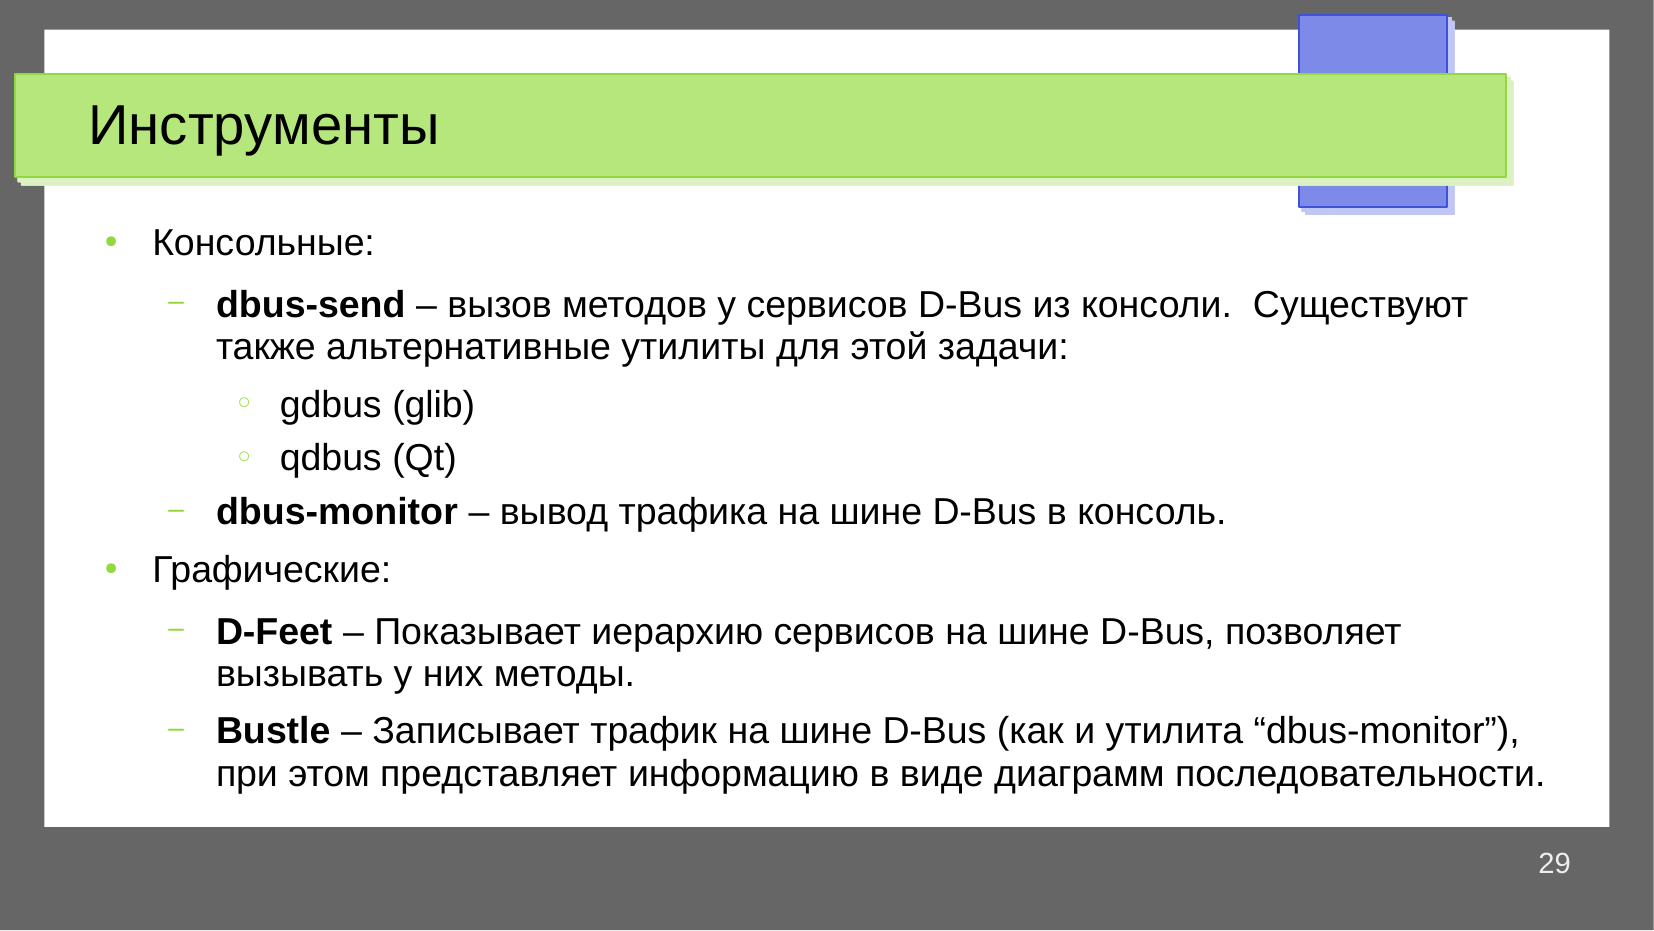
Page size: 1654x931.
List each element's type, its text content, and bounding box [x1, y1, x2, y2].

list Консольные: dbus-send – вызов методов у сервисов D-Bus из консоли. Существуют также альтернативные утилиты для этой задачи: gdbus (glib) qdbus (Qt) dbus-monitor – вывод трафика на шине D-Bus в консоль. Графические: D-Feet – Показывает иерархию сервисов на шине D-Bus, позволяет вызывать у них методы. Bustle – Записывает трафик на шине D-Bus (как и утилита “dbus-monitor”), при этом представляет информацию в виде диаграмм последовательности. [88, 221, 1565, 813]
title Инструменты [88, 73, 1506, 178]
